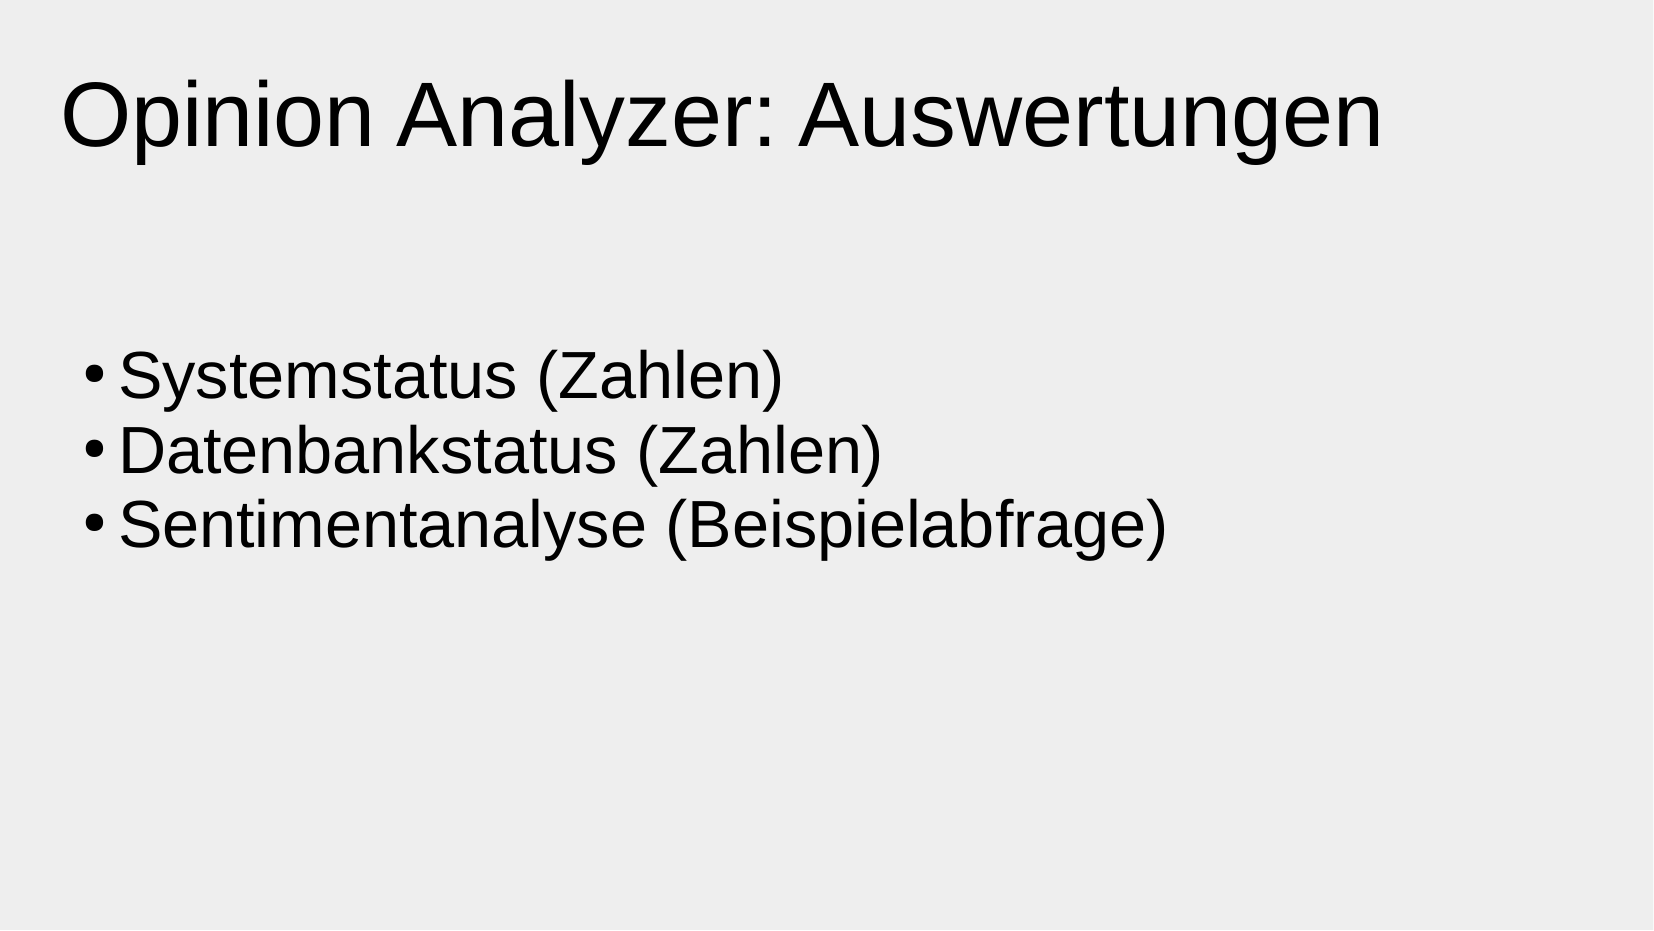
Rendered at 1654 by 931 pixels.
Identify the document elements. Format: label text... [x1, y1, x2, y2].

subtitle Systemstatus (Zahlen) Datenbankstatus (Zahlen) Sentimentanalyse (Beispielabfrage) [82, 217, 1571, 758]
title Opinion Analyzer: Auswertungen [60, 37, 1606, 193]
